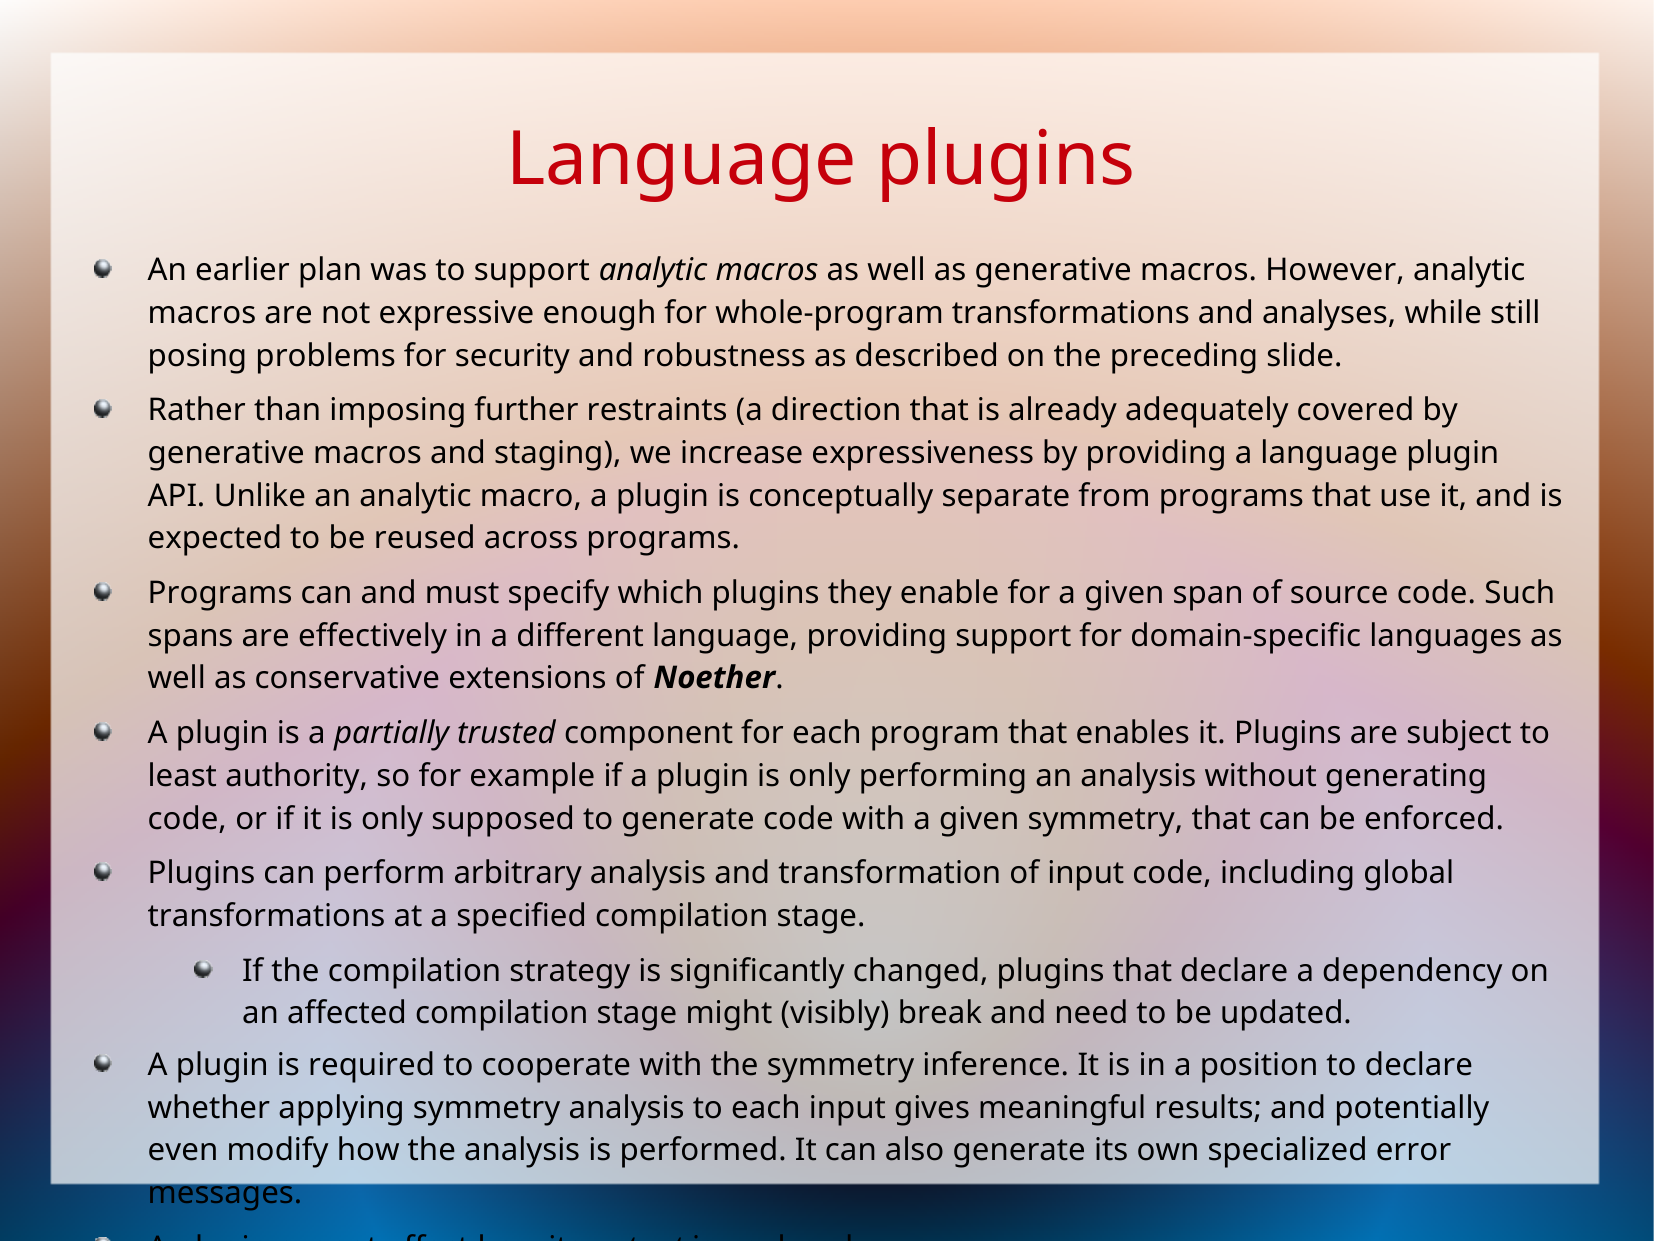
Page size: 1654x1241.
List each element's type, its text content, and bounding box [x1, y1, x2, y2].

list An earlier plan was to support analytic macros as well as generative macros. However, analytic macros are not expressive enough for whole-program transformations and analyses, while still posing problems for security and robustness as described on the preceding slide. Rather than imposing further restraints (a direction that is already adequately covered by generative macros and staging), we increase expressiveness by providing a language plugin API. Unlike an analytic macro, a plugin is conceptually separate from programs that use it, and is expected to be reused across programs. Programs can and must specify which plugins they enable for a given span of source code. Such spans are effectively in a different language, providing support for domain-specific languages as well as conservative extensions of Noether. A plugin is a partially trusted component for each program that enables it. Plugins are subject to least authority, so for example if a plugin is only performing an analysis without generating code, or if it is only supposed to generate code with a given symmetry, that can be enforced. Plugins can perform arbitrary analysis and transformation of input code, including global transformations at a specified compilation stage. If the compilation strategy is significantly changed, plugins that declare a dependency on an affected compilation stage might (visibly) break and need to be updated. A plugin is required to cooperate with the symmetry inference. It is in a position to declare whether applying symmetry analysis to each input gives meaningful results; and potentially even modify how the analysis is performed. It can also generate its own specialized error messages. A plugin cannot affect how its output is analysed. [76, 247, 1565, 1087]
picture [0, 0, 1654, 1241]
title Language plugins [76, 59, 1565, 247]
